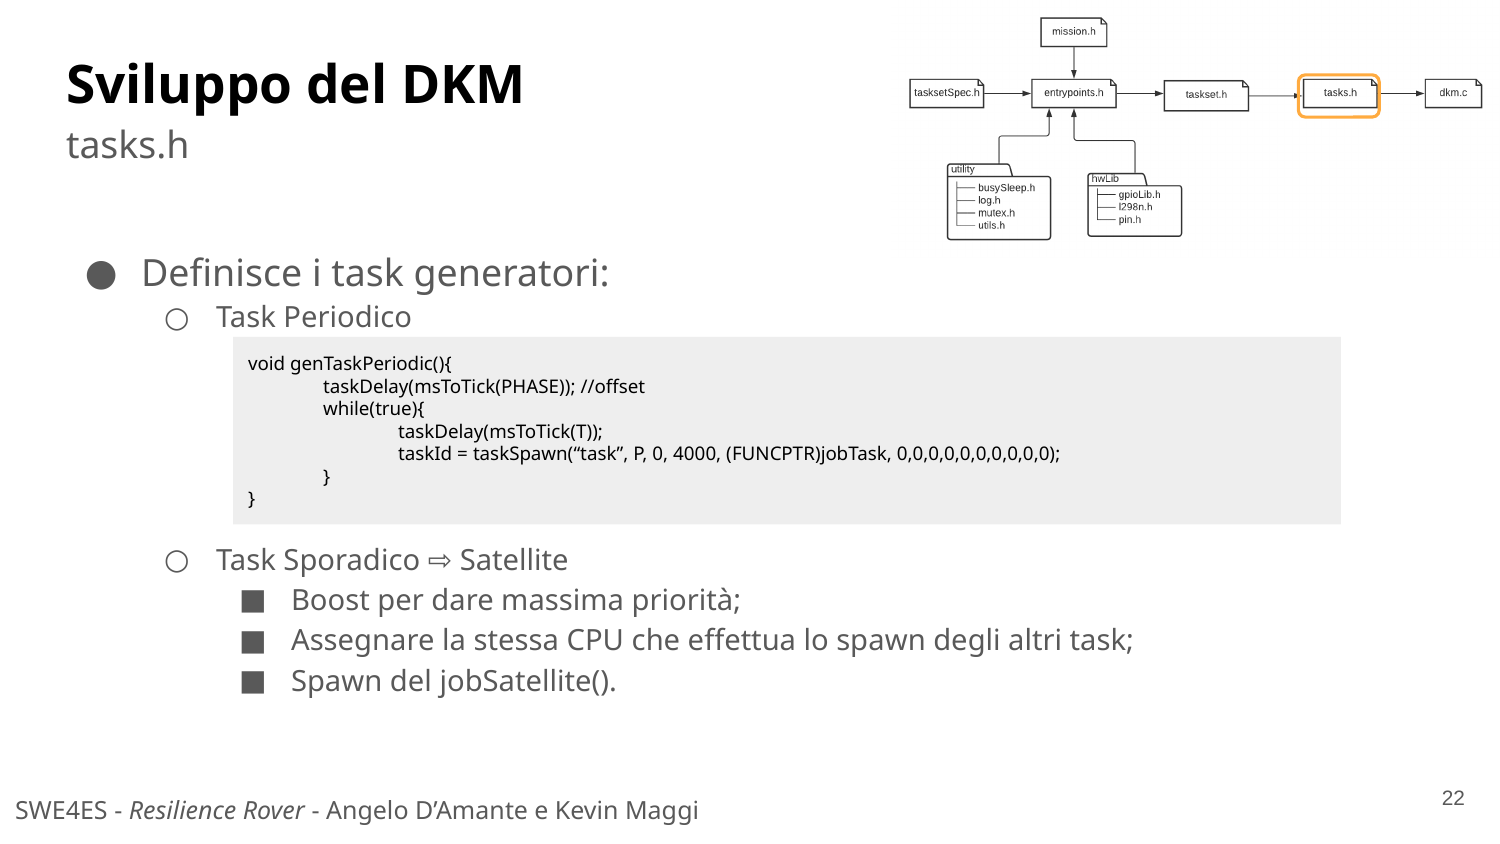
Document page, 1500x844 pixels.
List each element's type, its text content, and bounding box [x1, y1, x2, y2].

list Definisce i task generatori: Task Periodico Task Sporadico ⇨ Satellite Boost per dare massima priorità; Assegnare la stessa CPU che effettua lo spawn degli altri task; Spawn del jobSatellite(). [51, 226, 1468, 793]
title Sviluppo del DKM [51, 35, 891, 99]
picture [891, 0, 1500, 258]
slide_number <number> [1389, 764, 1480, 830]
text_box void genTaskPeriodic(){ taskDelay(msToTick(PHASE)); //offset while(true){ taskDelay(msToTick(T)); taskId = taskSpawn(“task”, P, 0, 4000, (FUNCPTR)jobTask, 0,0,0,0,0,0,0,0,0,0); } } [233, 336, 1341, 525]
list tasks.h [51, 99, 891, 194]
